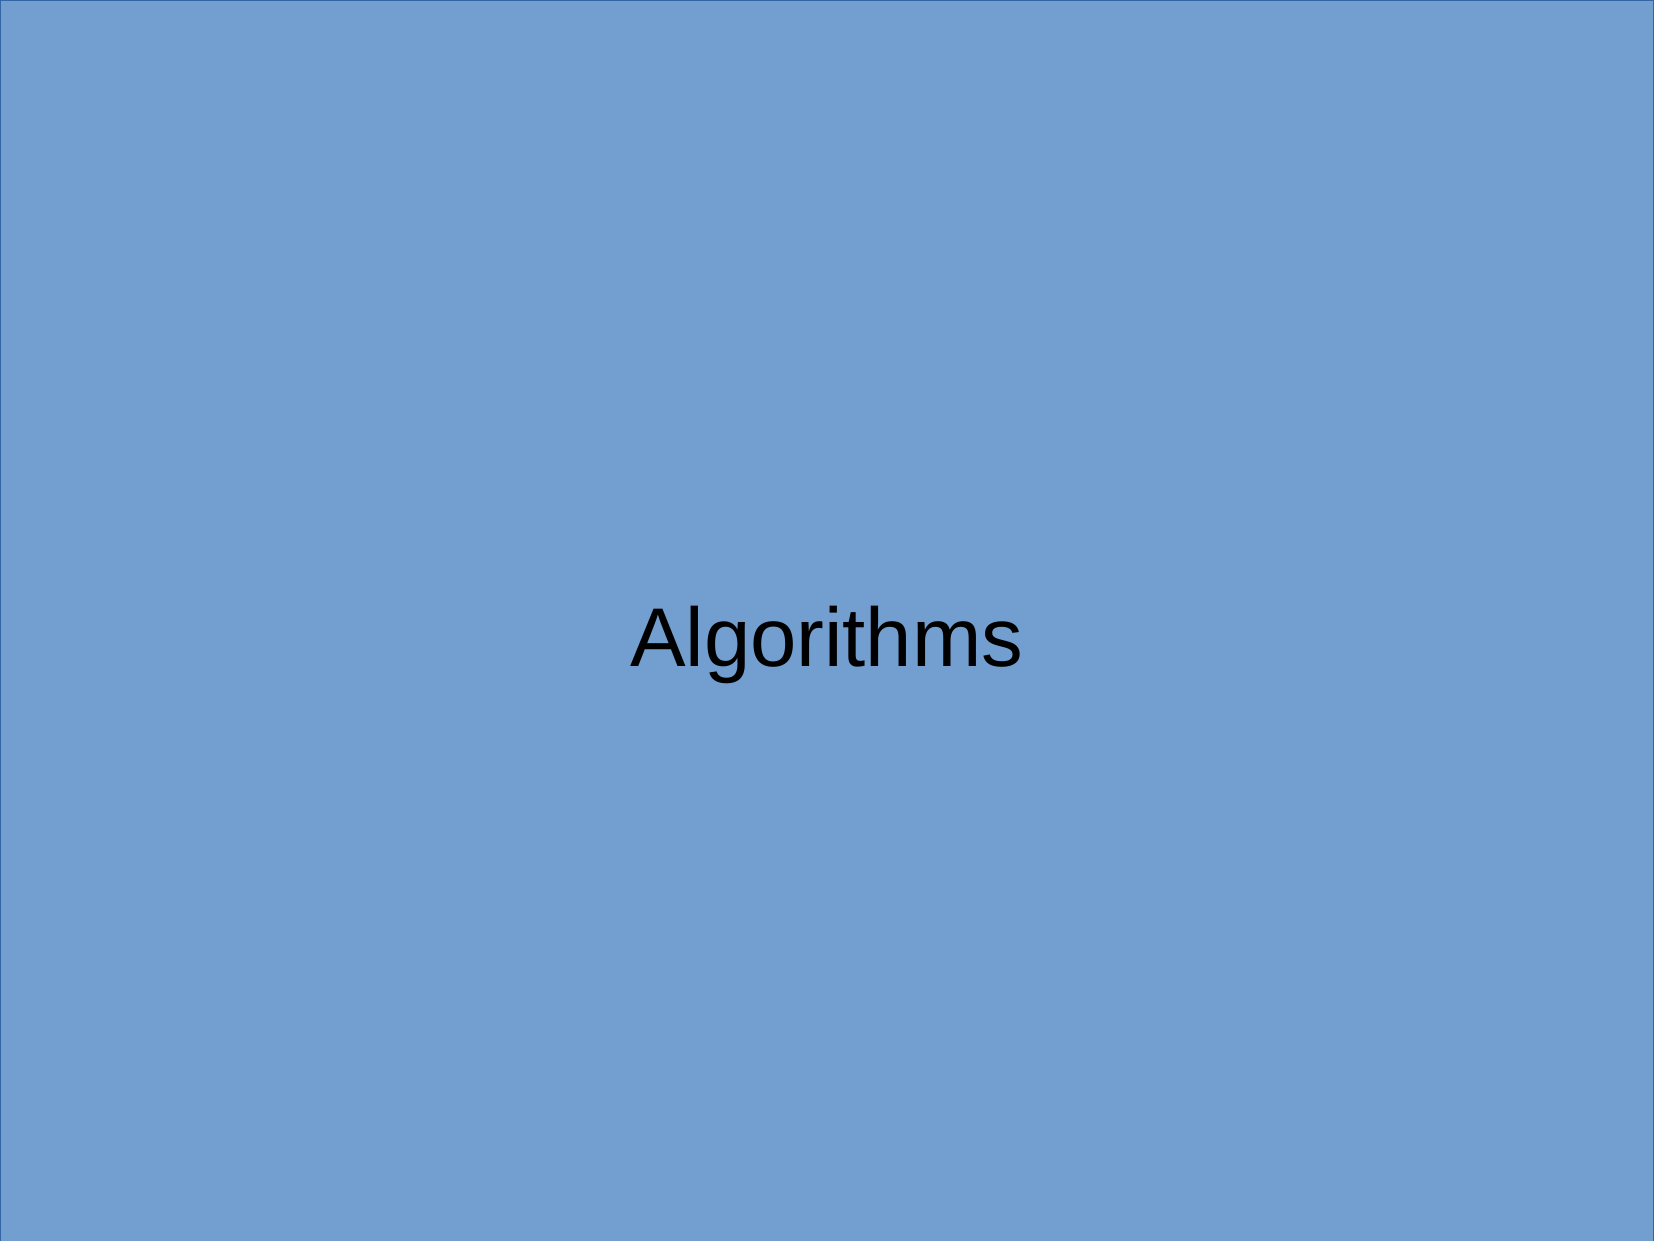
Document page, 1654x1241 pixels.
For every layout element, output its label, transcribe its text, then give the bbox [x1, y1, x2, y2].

text_box Algorithms [0, 0, 1654, 1241]
